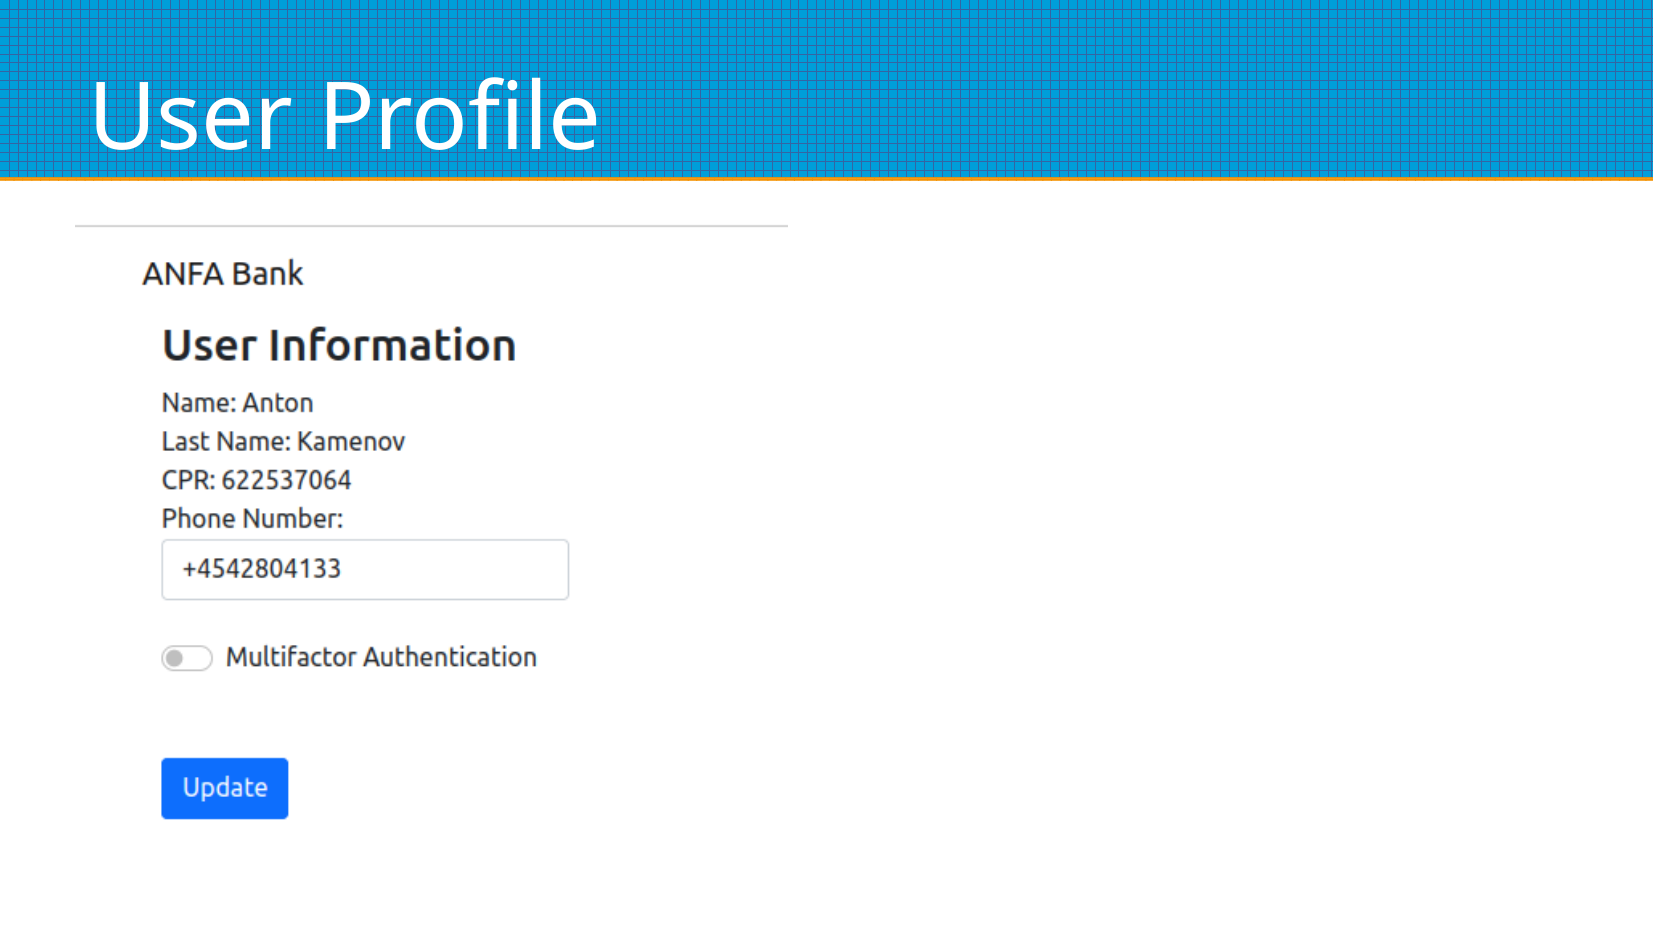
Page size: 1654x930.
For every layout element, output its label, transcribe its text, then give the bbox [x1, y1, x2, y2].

title User Profile [88, 14, 1565, 178]
picture [75, 224, 788, 879]
